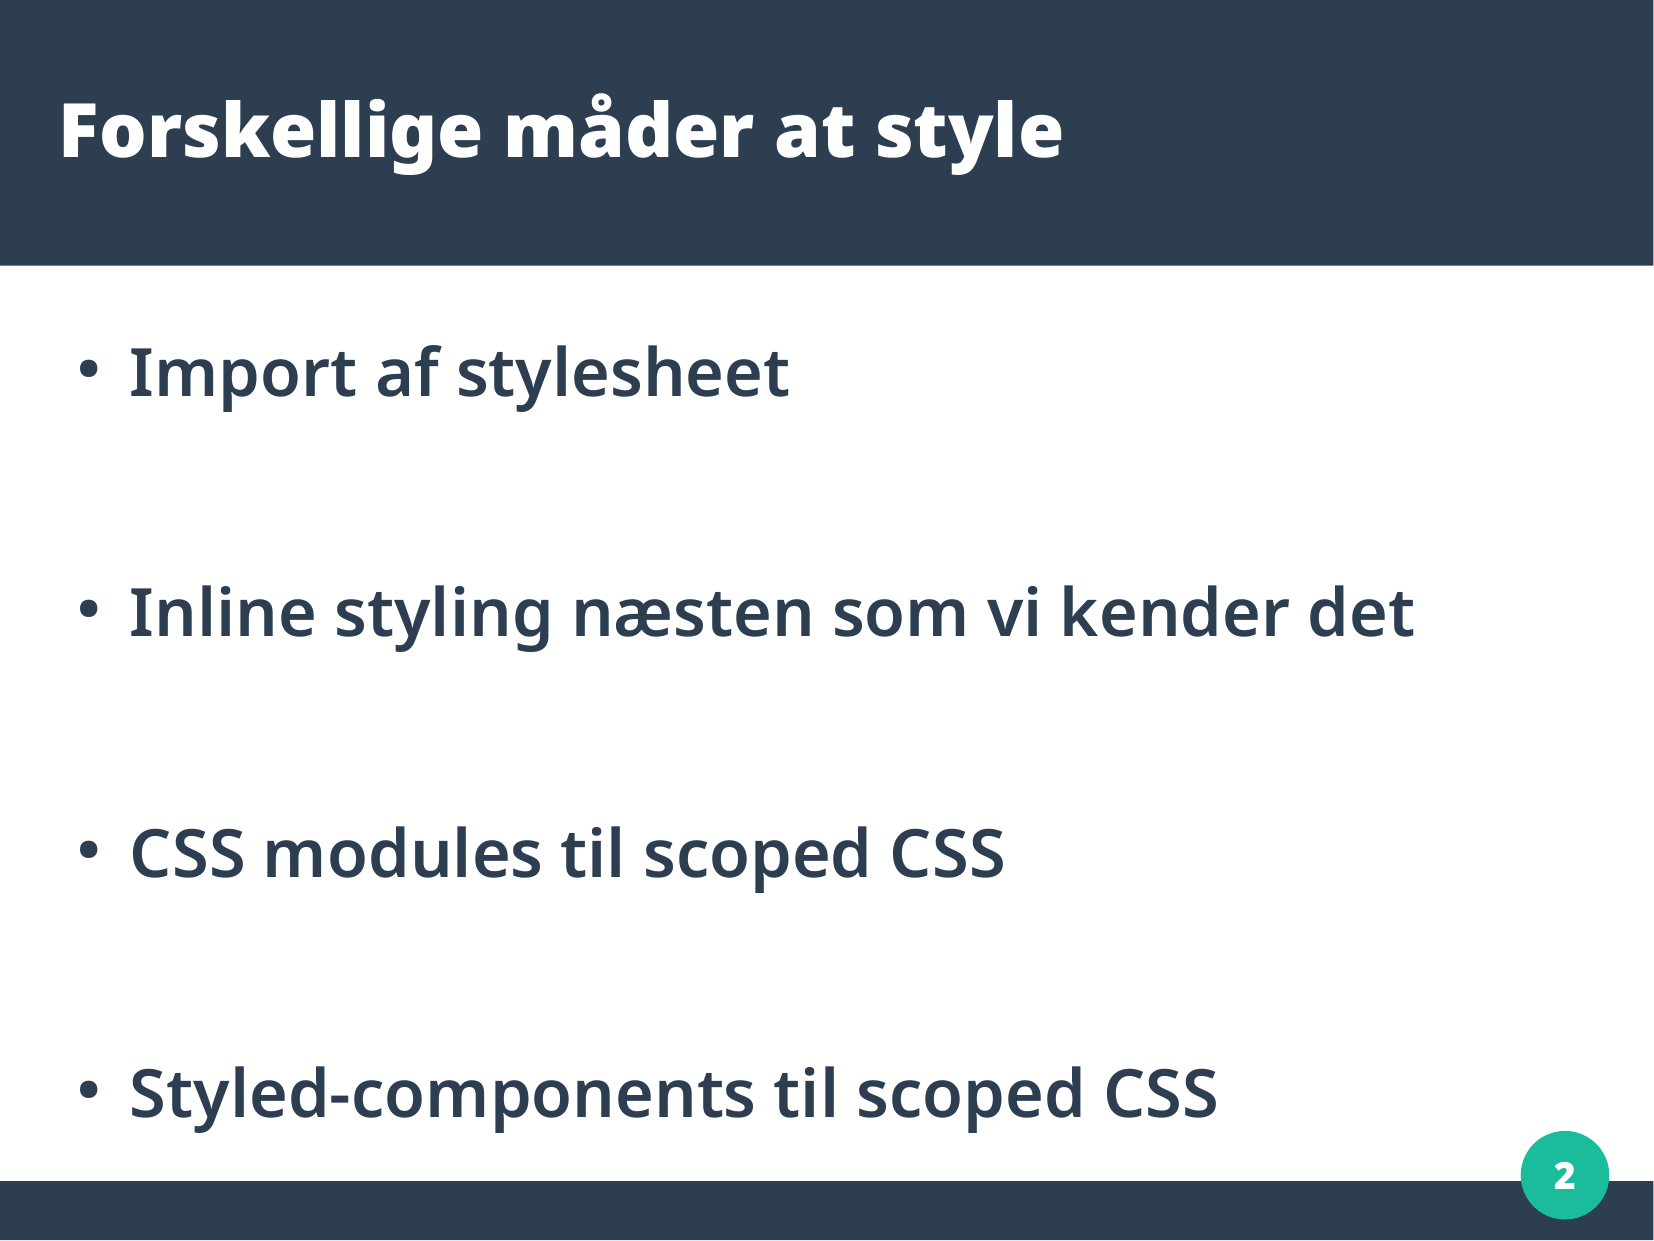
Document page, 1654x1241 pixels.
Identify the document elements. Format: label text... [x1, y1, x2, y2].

title Forskellige måder at style [59, 49, 1595, 207]
list Import af stylesheet Inline styling næsten som vi kender det CSS modules til scoped CSS Styled-components til scoped CSS [59, 324, 1595, 1152]
